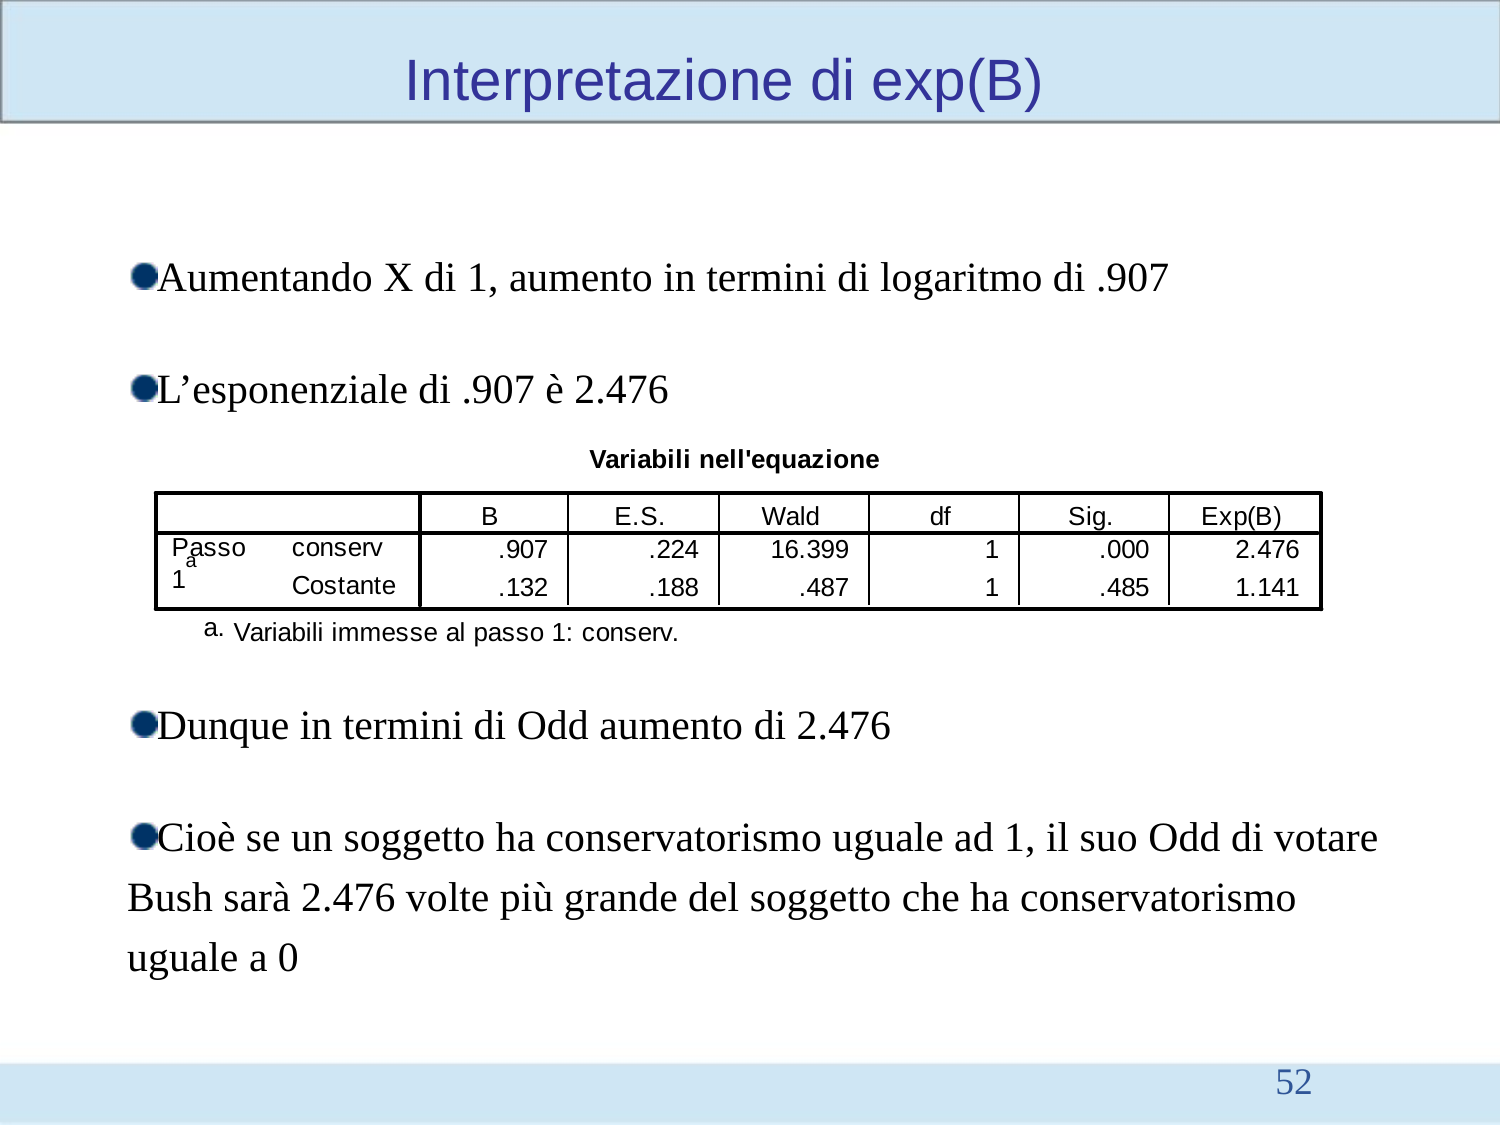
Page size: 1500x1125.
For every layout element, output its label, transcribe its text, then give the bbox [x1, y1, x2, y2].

picture [0, 0, 1500, 1125]
text_box Aumentando X di 1, aumento in termini di logaritmo di .907 L’esponenziale di .907 è 2.476 Dunque in termini di Odd aumento di 2.476 Cioè se un soggetto ha conservatorismo uguale ad 1, il suo Odd di votare Bush sarà 2.476 volte più grande del soggetto che ha conservatorismo uguale a 0 [112, 231, 1400, 988]
text_box Interpretazione di exp(B) [49, 7, 1400, 147]
